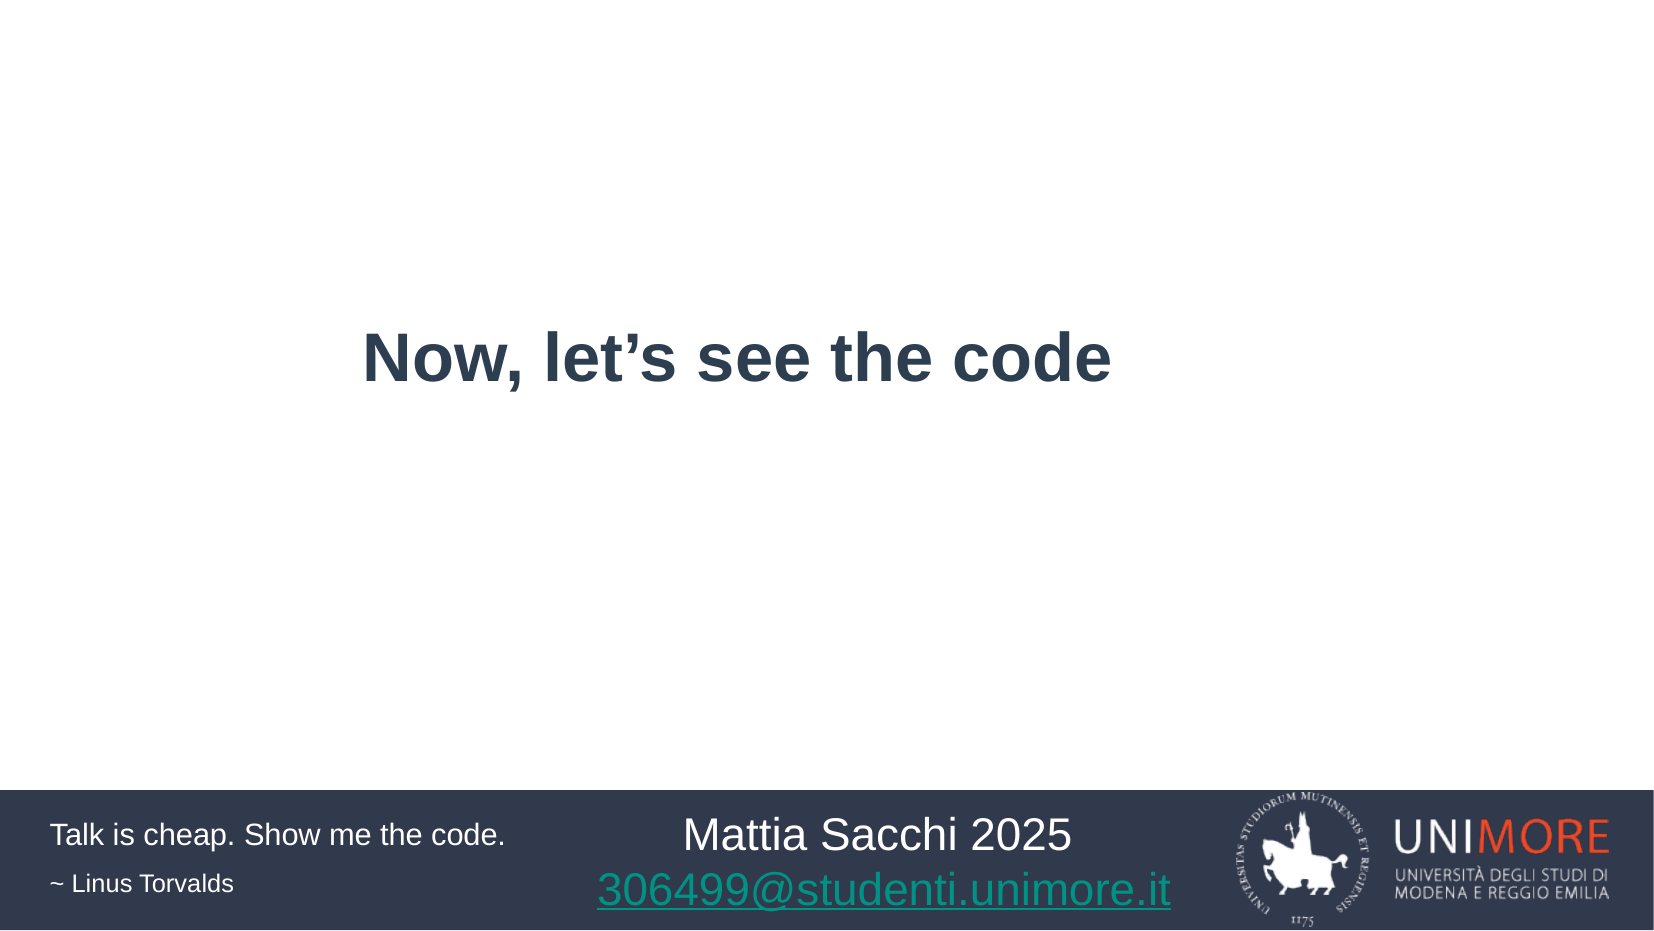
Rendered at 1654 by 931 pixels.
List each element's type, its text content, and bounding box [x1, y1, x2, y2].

text_box Mattia Sacchi 2025 306499@studenti.unimore.it [582, 800, 1186, 919]
picture [1236, 792, 1609, 927]
text_box Now, let’s see the code [0, 265, 1477, 443]
list Talk is cheap. Show me the code. ~ Linus Torvalds [0, 809, 533, 910]
